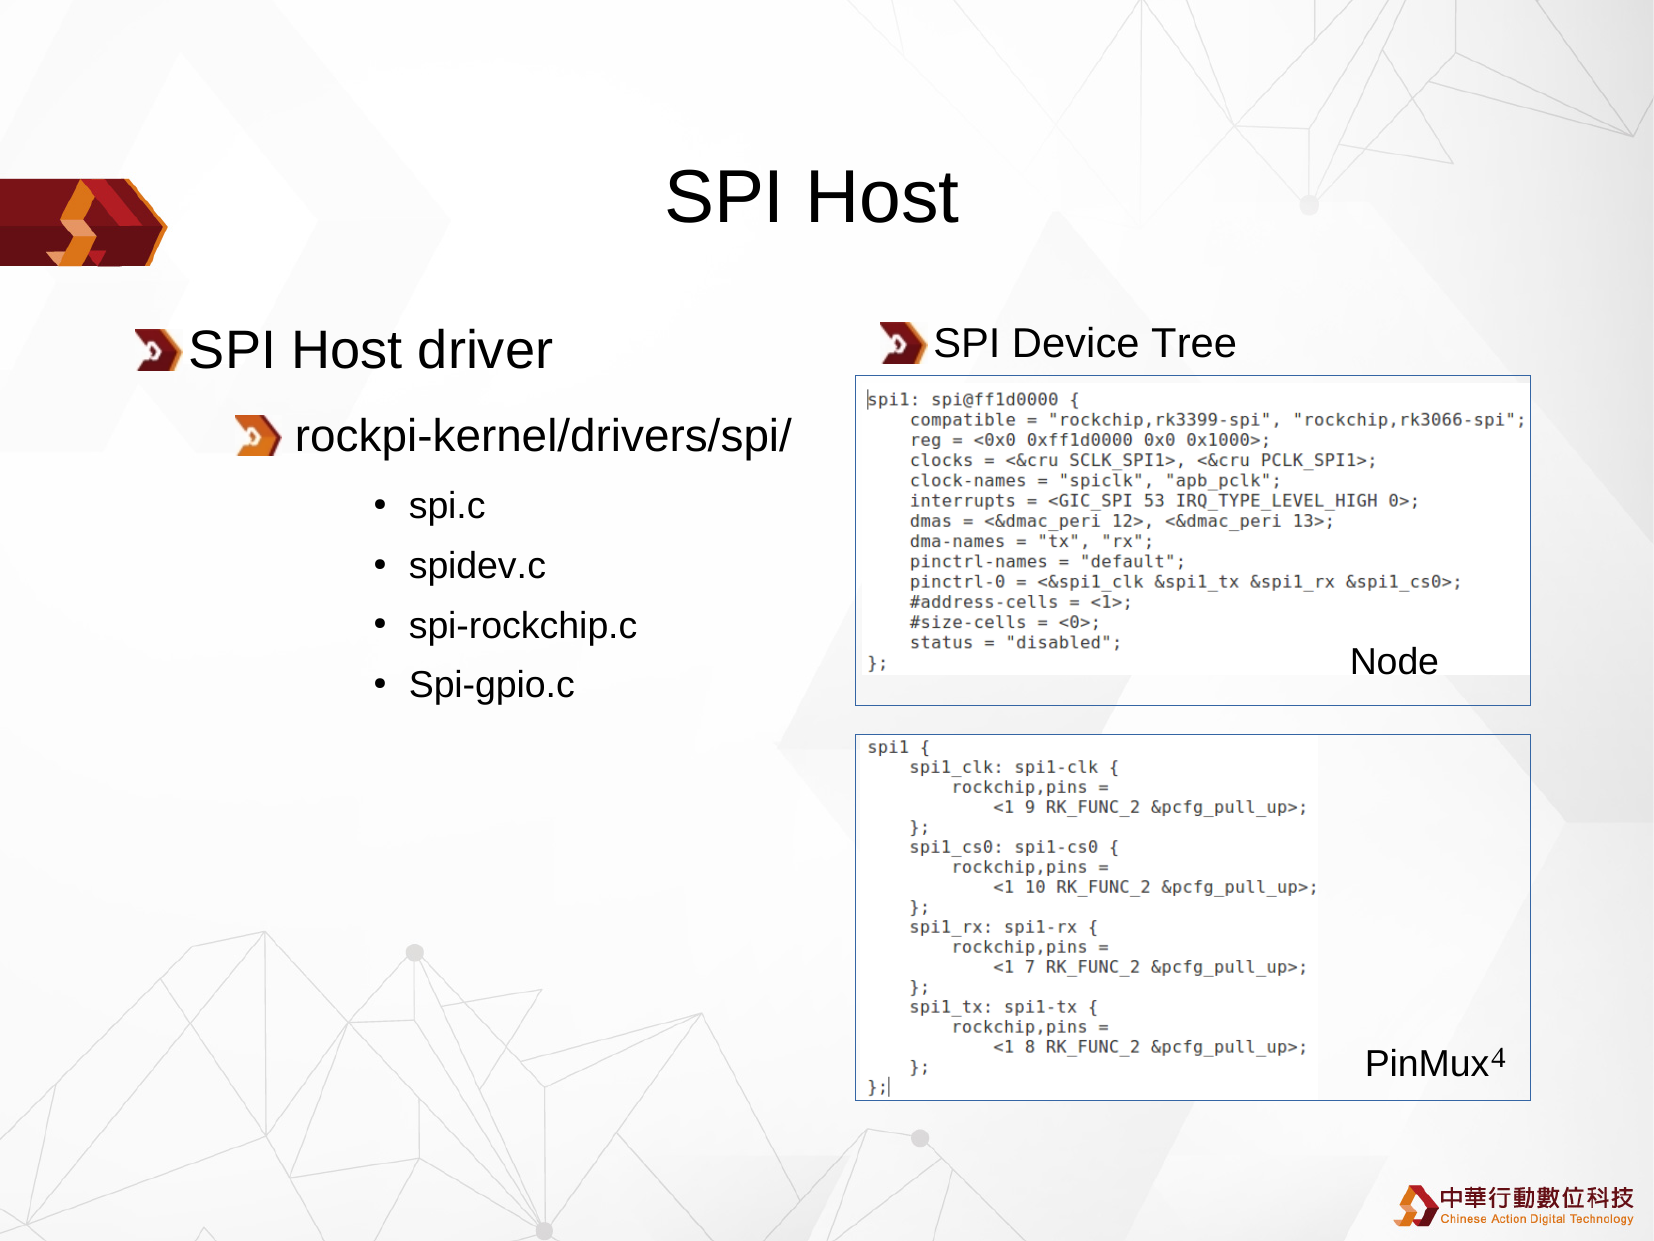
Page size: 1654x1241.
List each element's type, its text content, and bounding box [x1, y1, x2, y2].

title SPI Host [118, 112, 1506, 281]
list SPI Device Tree [862, 376, 1530, 383]
text_box Node [1335, 633, 1516, 691]
list SPI Device Tree [862, 319, 1572, 663]
list SPI Host driver rockpi-kernel/drivers/spi/ spi.c spidev.c spi-rockchip.c Spi-gpio.c [118, 319, 828, 1192]
text_box PinMux [1350, 1035, 1531, 1092]
picture [0, 0, 1654, 1241]
